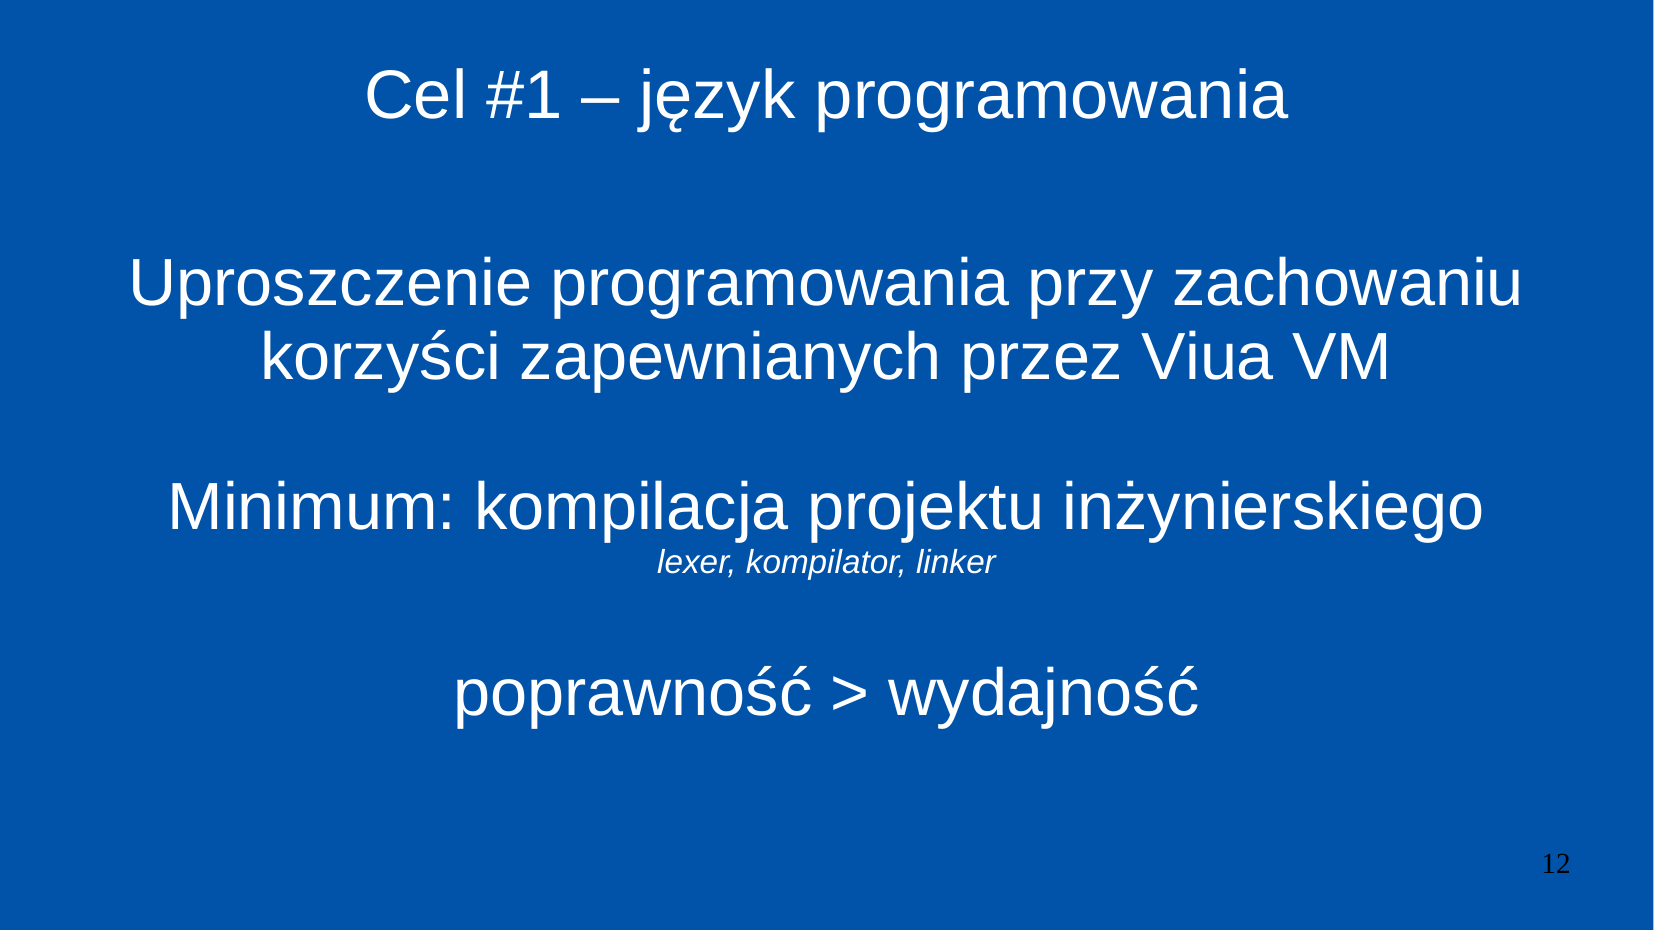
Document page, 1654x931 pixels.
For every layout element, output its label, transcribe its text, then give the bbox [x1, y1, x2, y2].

title Cel #1 – język programowania [330, 25, 1323, 164]
subtitle Uproszczenie programowania przy zachowaniu korzyści zapewnianych przez Viua VM Minimum: kompilacja projektu inżynierskiego lexer, kompilator, linker poprawność > wydajność [82, 217, 1571, 758]
